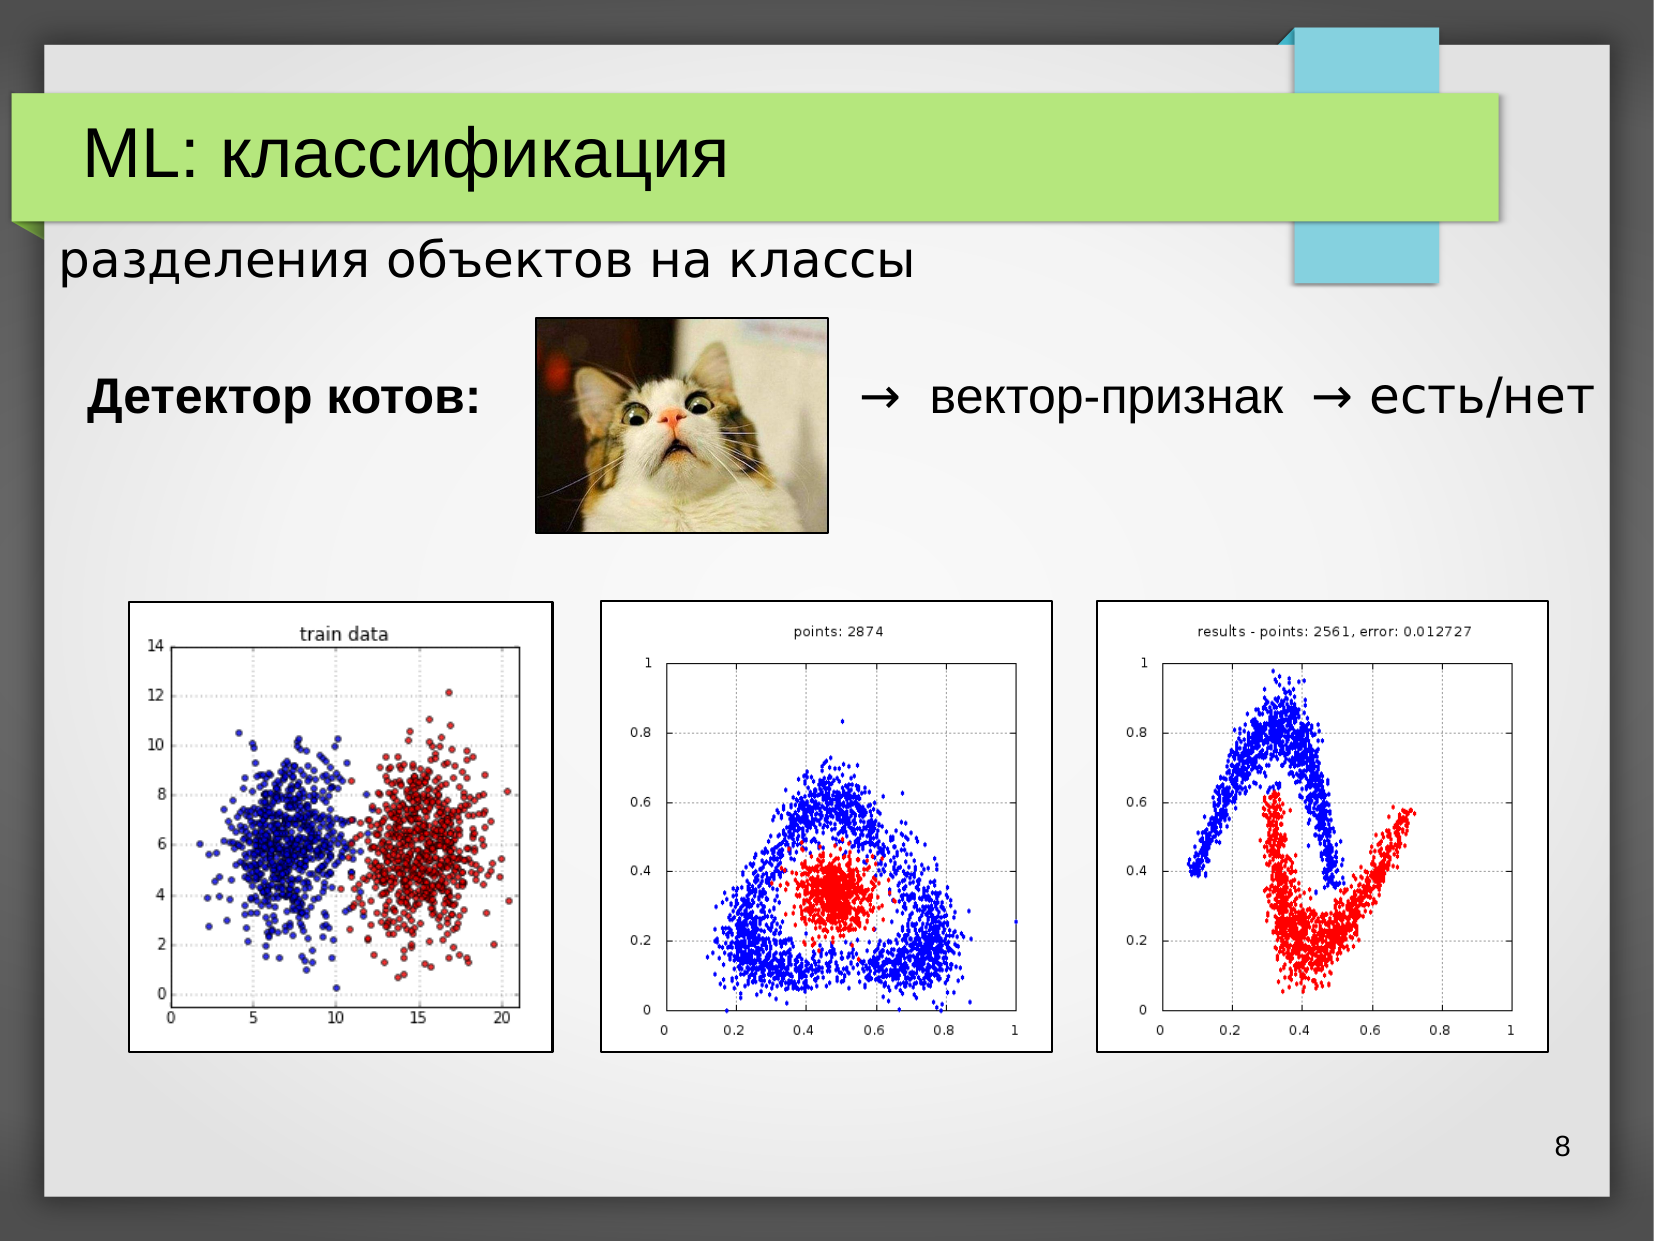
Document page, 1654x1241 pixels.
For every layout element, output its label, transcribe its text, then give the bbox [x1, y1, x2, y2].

title ML: классификация [82, 49, 1571, 257]
picture [0, 0, 1654, 1241]
text_box Детектор котов: → вектор-признак → есть/нет [59, 342, 1607, 449]
text_box разделения объектов на классы [59, 230, 945, 290]
